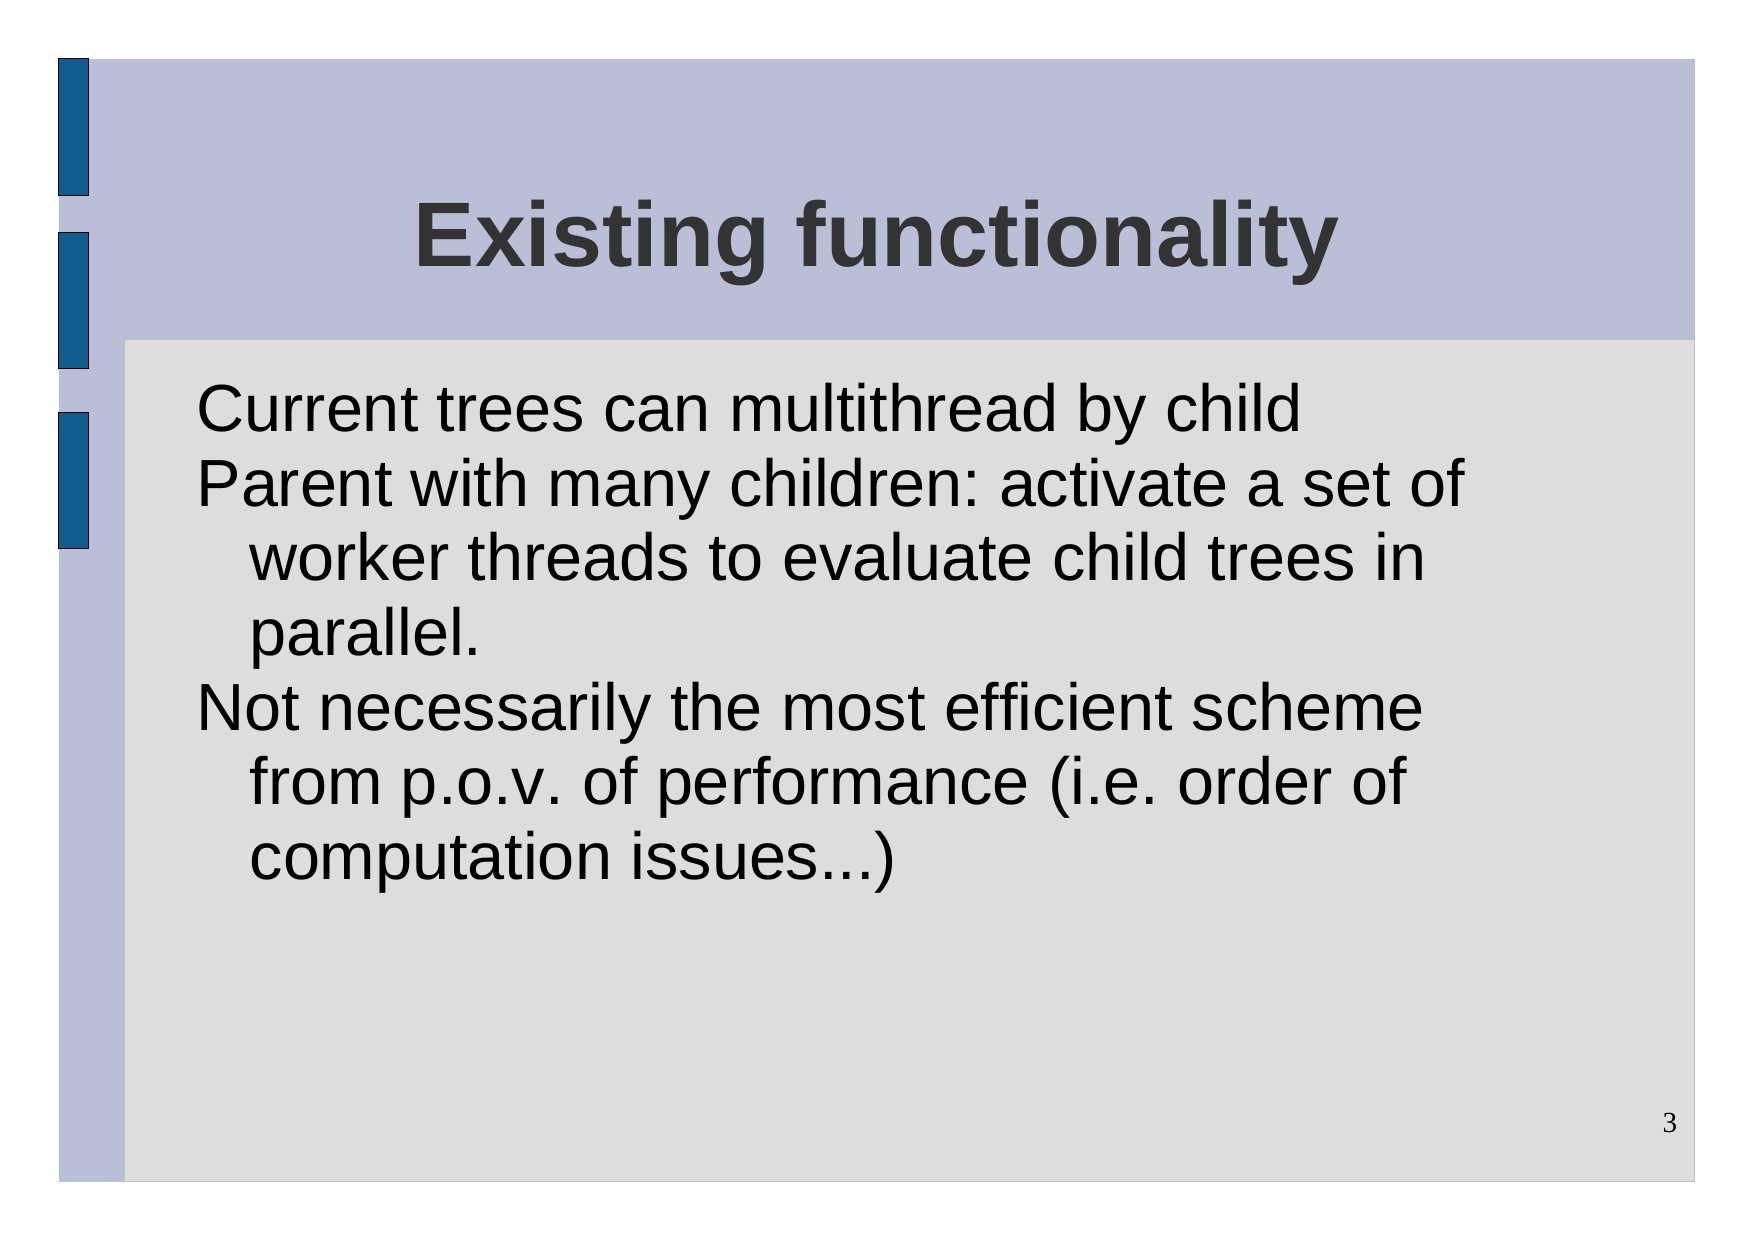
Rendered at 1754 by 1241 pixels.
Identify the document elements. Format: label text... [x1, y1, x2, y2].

title Existing functionality [178, 141, 1577, 329]
list Current trees can multithread by child Parent with many children: activate a set of worker threads to evaluate child trees in parallel. Not necessarily the most efficient scheme from p.o.v. of performance (i.e. order of computation issues...) [178, 370, 1577, 1079]
